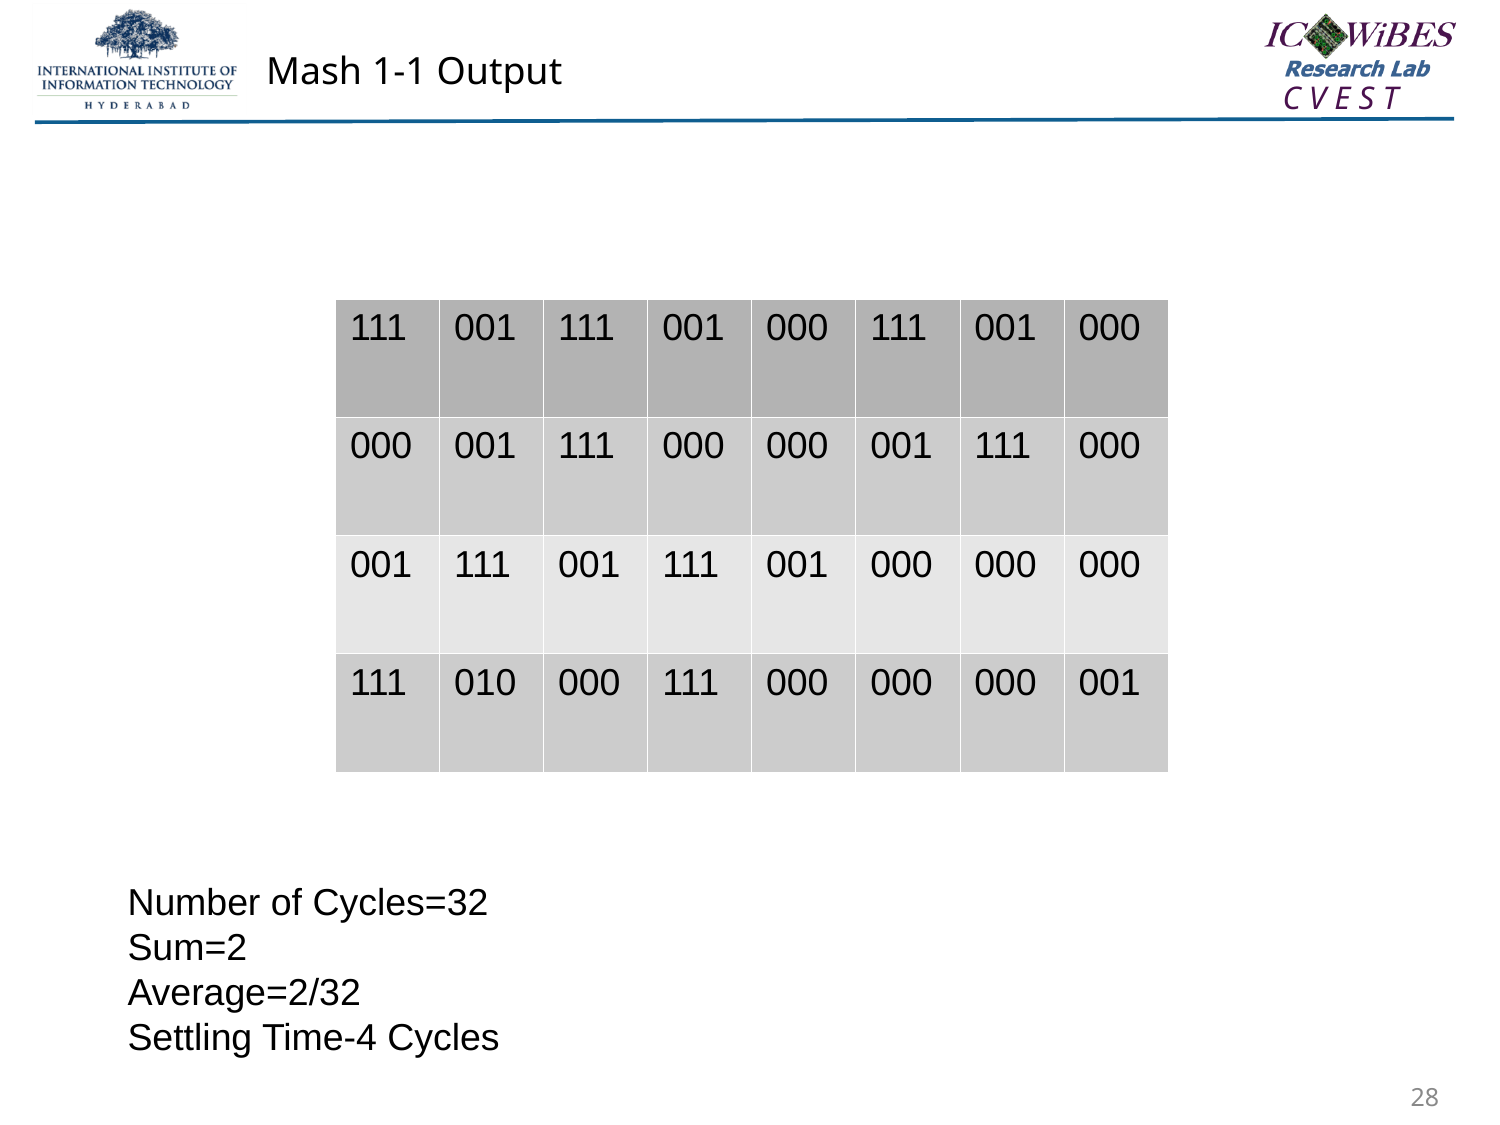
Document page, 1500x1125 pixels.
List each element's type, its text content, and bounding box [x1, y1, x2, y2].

table_cell 000 [544, 654, 647, 772]
table_cell 000 [961, 536, 1064, 653]
table_cell 000 [648, 418, 751, 535]
table_cell 000 [961, 654, 1064, 772]
table_header 001 [961, 300, 1064, 417]
table_cell 000 [856, 654, 960, 772]
table_cell 111 [961, 418, 1064, 535]
table_cell 000 [856, 536, 960, 653]
table_cell 001 [336, 536, 439, 653]
picture [31, 2, 247, 115]
table_header 111 [856, 300, 960, 417]
table_cell 001 [1065, 654, 1168, 772]
table_header 000 [1065, 300, 1168, 417]
table_cell 000 [1065, 418, 1168, 535]
table_cell 111 [336, 654, 439, 772]
table_header 001 [440, 300, 543, 417]
table_cell 000 [336, 418, 439, 535]
text_box Number of Cycles=32 Sum=2 Average=2/32 Settling Time-4 Cycles [112, 824, 1449, 1066]
slide_number <number> [1329, 1074, 1455, 1123]
table_cell 001 [856, 418, 960, 535]
table_cell 010 [440, 654, 543, 772]
table_header 111 [336, 300, 439, 417]
table_cell 111 [544, 418, 647, 535]
table_cell 001 [544, 536, 647, 653]
table_cell 000 [1065, 536, 1168, 653]
table_header 000 [752, 300, 855, 417]
table_header 001 [648, 300, 751, 417]
table_cell 111 [440, 536, 543, 653]
table_cell 001 [440, 418, 543, 535]
table_cell 000 [752, 418, 855, 535]
title Mash 1-1 Output [251, 26, 1195, 113]
picture [1261, 12, 1458, 82]
table_header 111 [544, 300, 647, 417]
table_cell 111 [648, 536, 751, 653]
table_cell 000 [752, 654, 855, 772]
table_cell 111 [648, 654, 751, 772]
table_cell 001 [752, 536, 855, 653]
